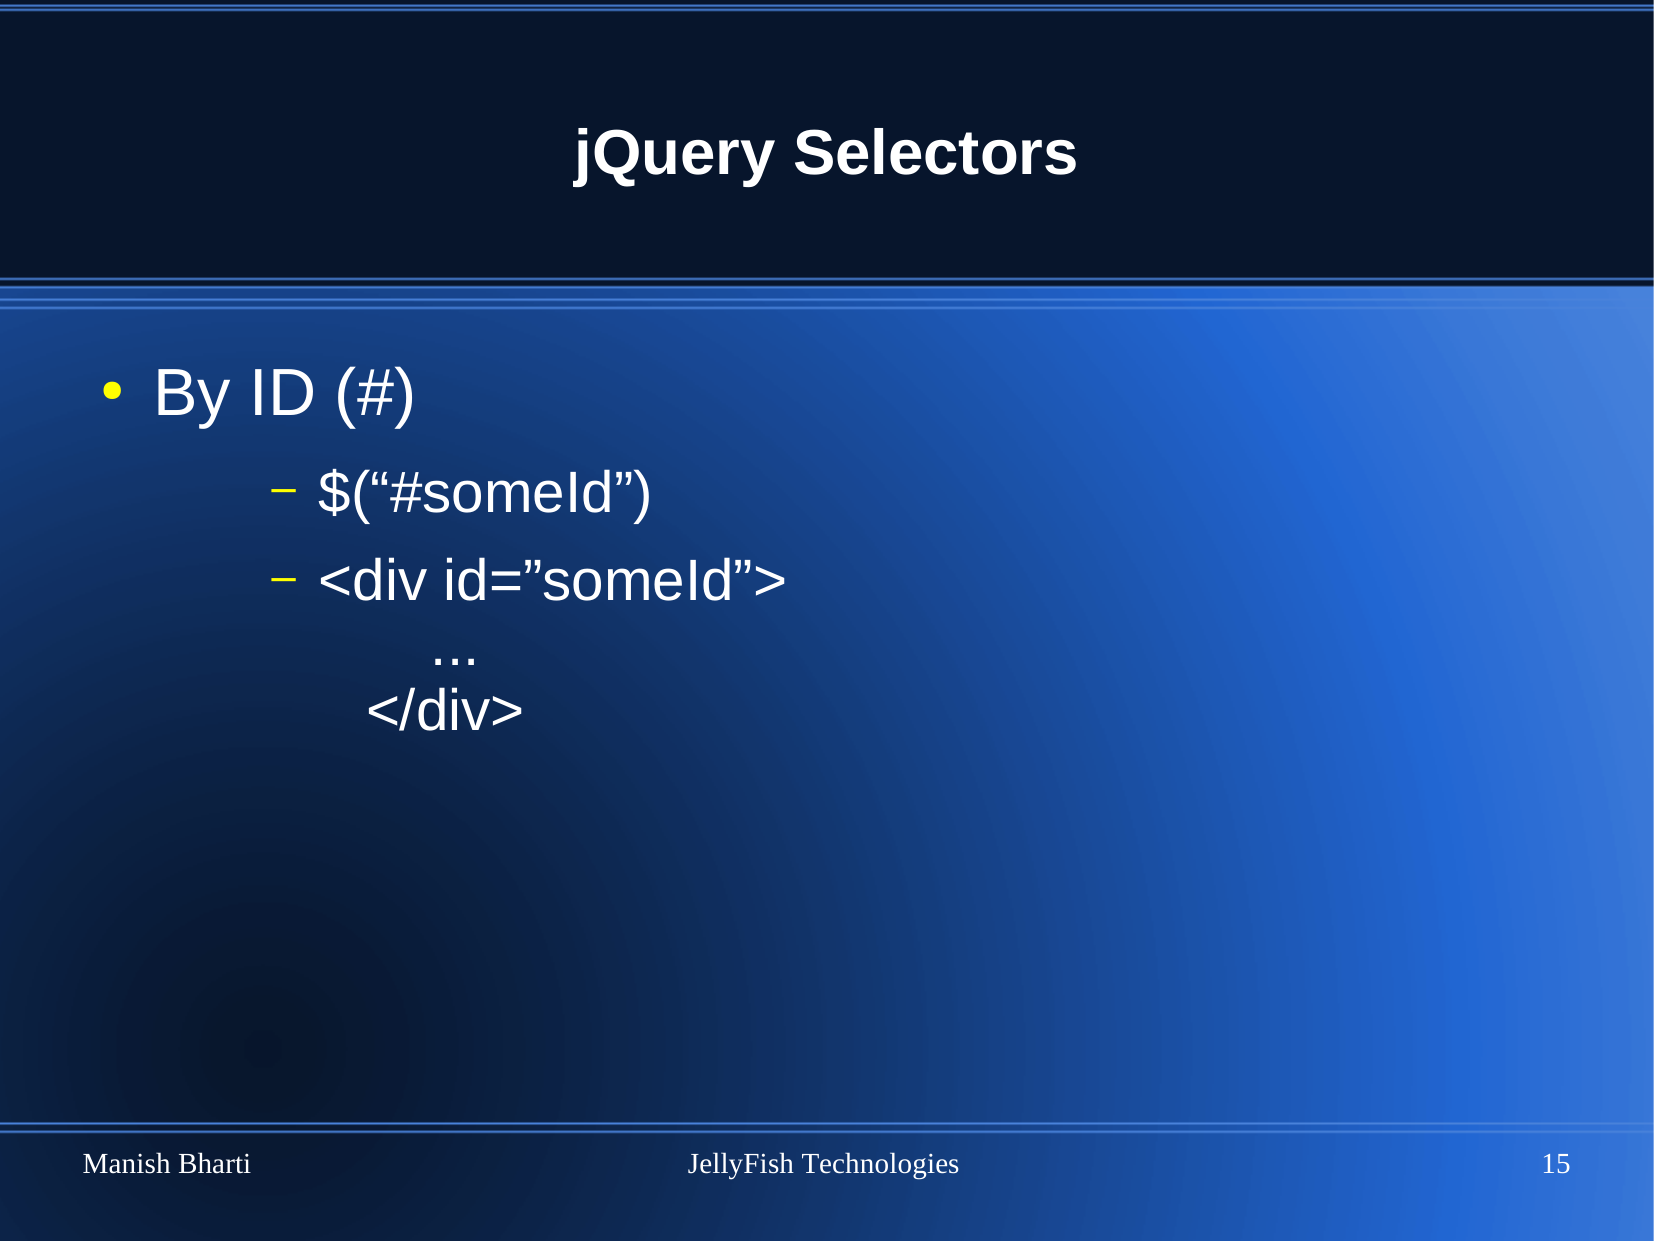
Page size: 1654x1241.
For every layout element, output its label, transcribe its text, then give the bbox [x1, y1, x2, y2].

title jQuery Selectors [82, 49, 1571, 257]
list By ID (#) $(“#someId”) <div id=”someId”> ... </div> [82, 355, 1571, 1075]
picture [0, 0, 1654, 1241]
